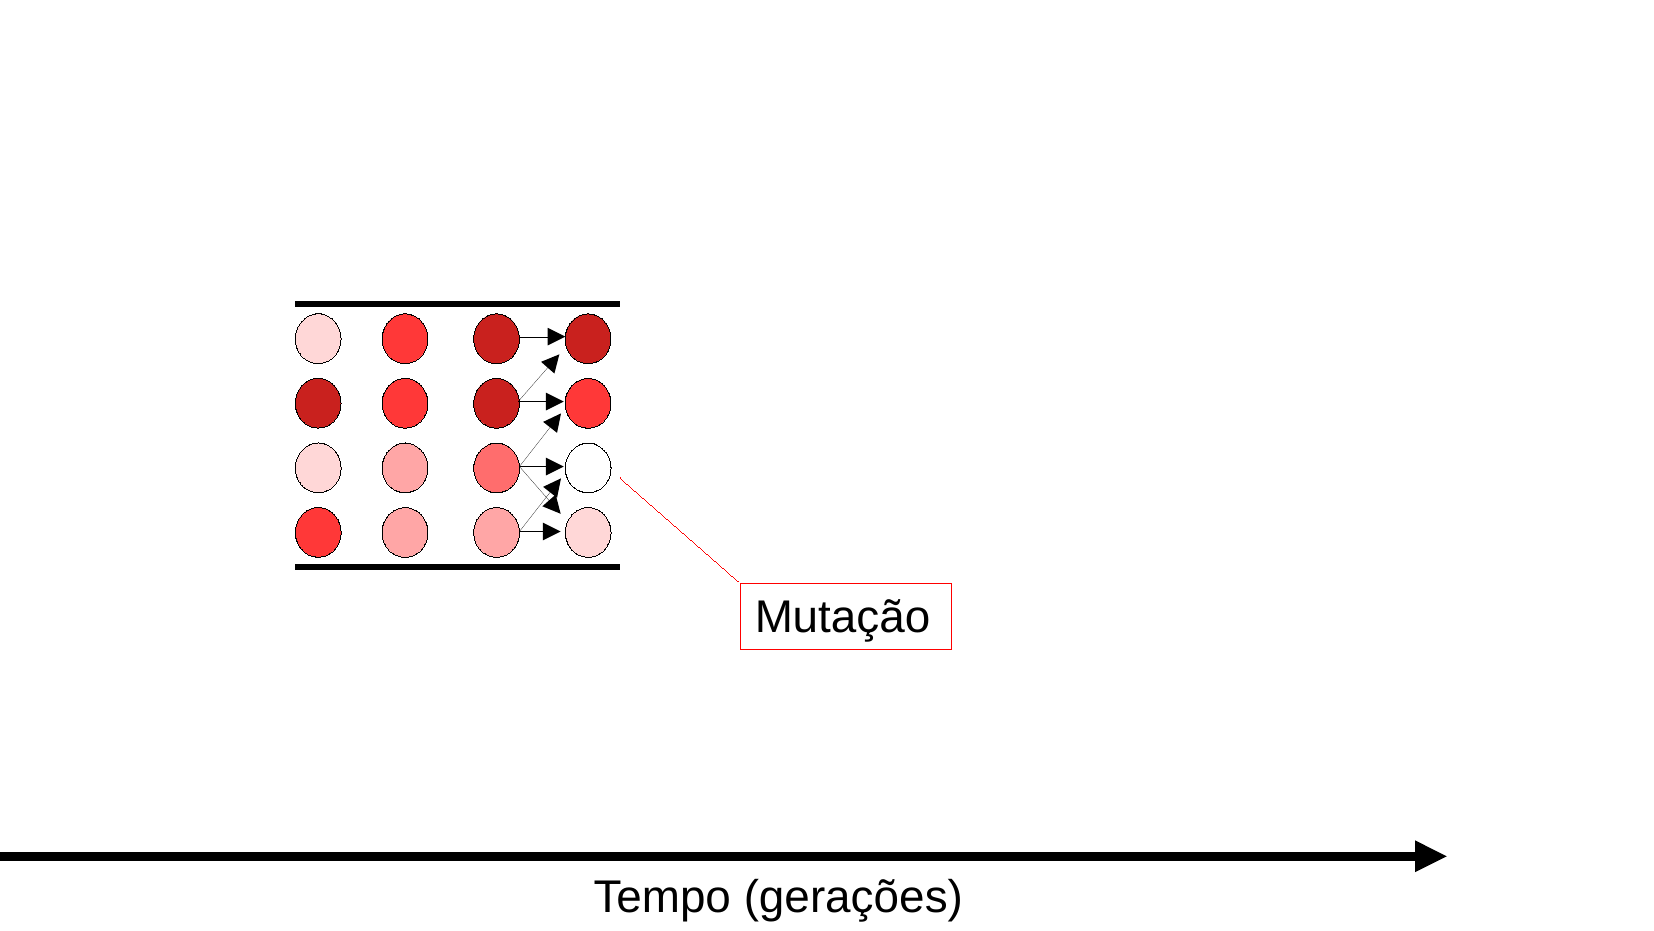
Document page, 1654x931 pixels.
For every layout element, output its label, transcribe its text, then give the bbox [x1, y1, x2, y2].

text_box [382, 507, 428, 558]
text_box [295, 442, 342, 493]
text_box Tempo (gerações) [578, 864, 977, 931]
text_box [473, 378, 520, 429]
text_box [473, 443, 520, 493]
text_box [620, 29, 1418, 827]
text_box [473, 313, 520, 364]
text_box [565, 378, 611, 429]
text_box [473, 507, 520, 558]
text_box [565, 313, 611, 364]
text_box [565, 443, 612, 493]
text_box [295, 313, 342, 364]
text_box [295, 378, 342, 429]
text_box [382, 313, 428, 364]
text_box [382, 442, 428, 493]
text_box Mutação [740, 583, 952, 650]
text_box [382, 378, 428, 429]
text_box [565, 507, 612, 558]
text_box [295, 507, 342, 558]
